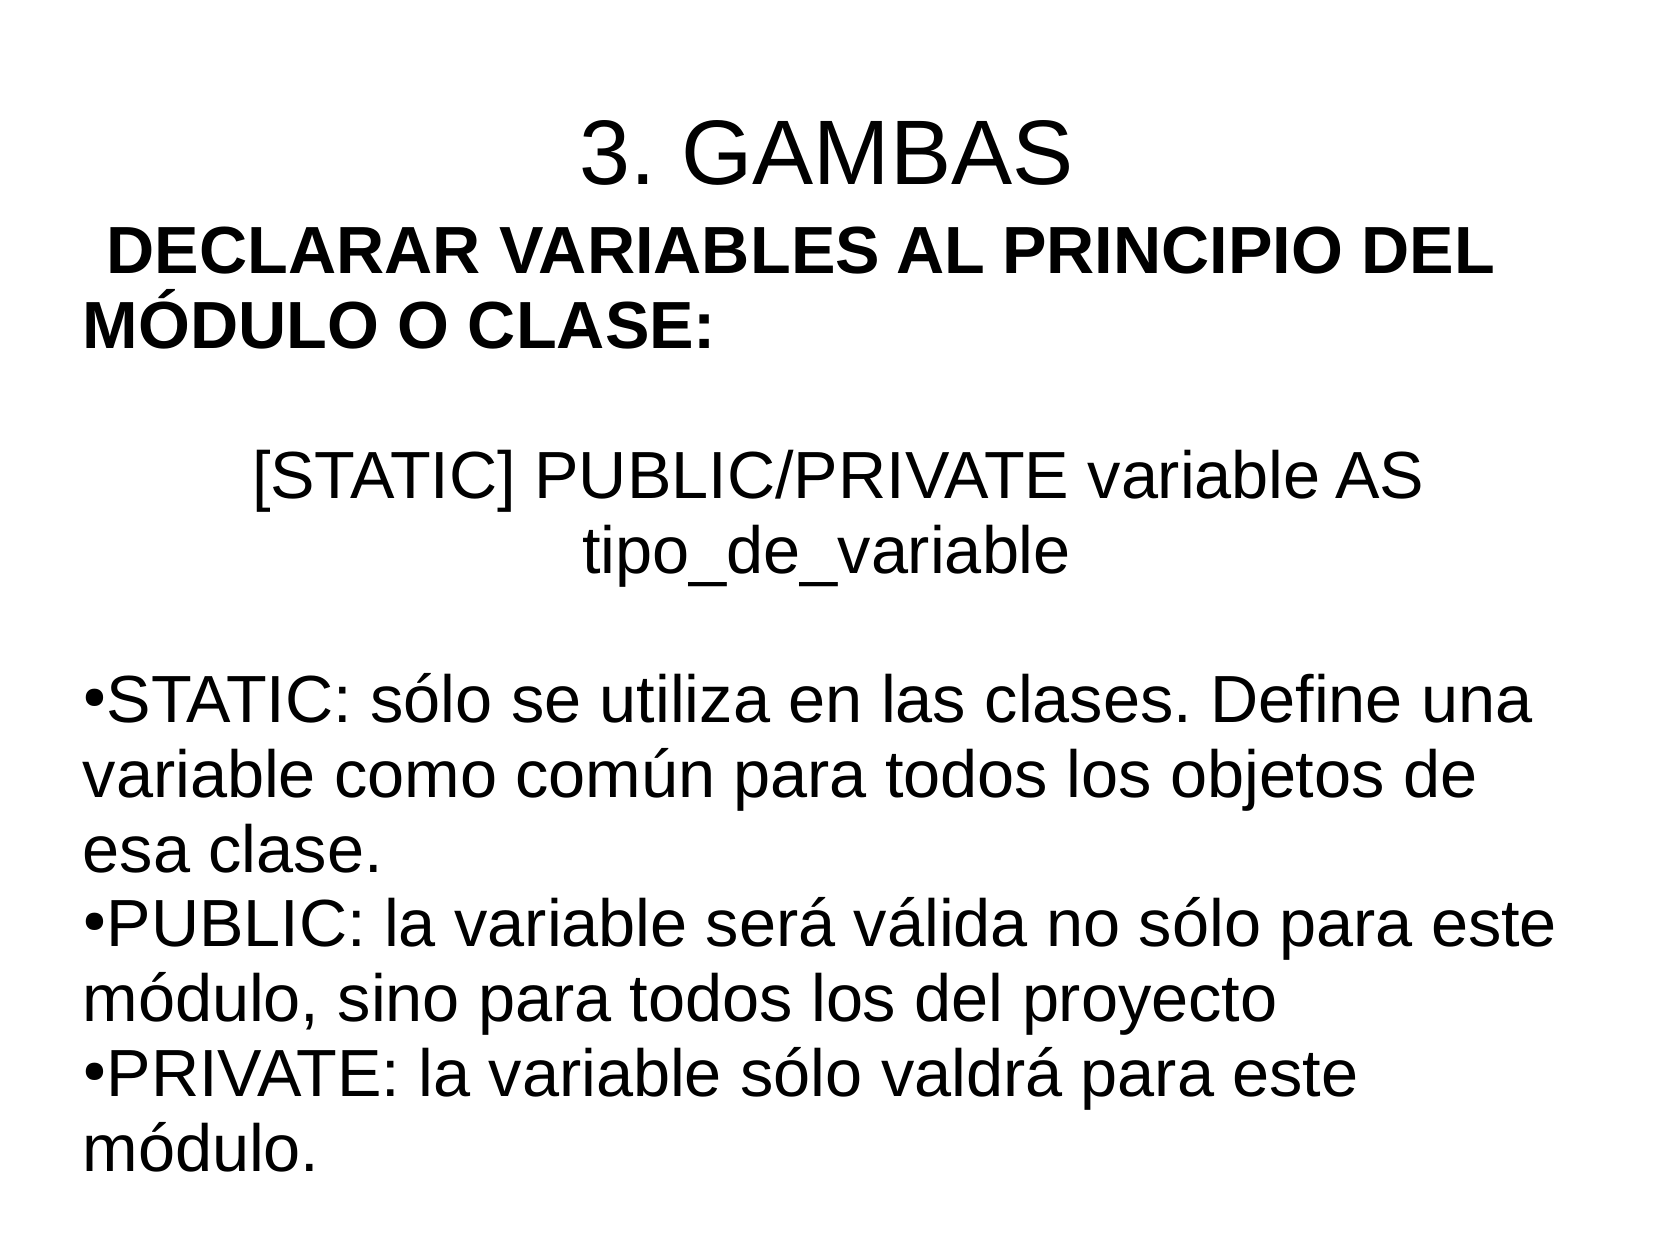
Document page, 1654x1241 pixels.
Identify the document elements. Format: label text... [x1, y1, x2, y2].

title 3. GAMBAS [82, 49, 1571, 213]
subtitle DECLARAR VARIABLES AL PRINCIPIO DEL MÓDULO O CLASE: [STATIC] PUBLIC/PRIVATE variable AS tipo_de_variable STATIC: sólo se utiliza en las clases. Define una variable como común para todos los objetos de esa clase. PUBLIC: la variable será válida no sólo para este módulo, sino para todos los del proyecto PRIVATE: la variable sólo valdrá para este módulo. [82, 213, 1571, 1186]
